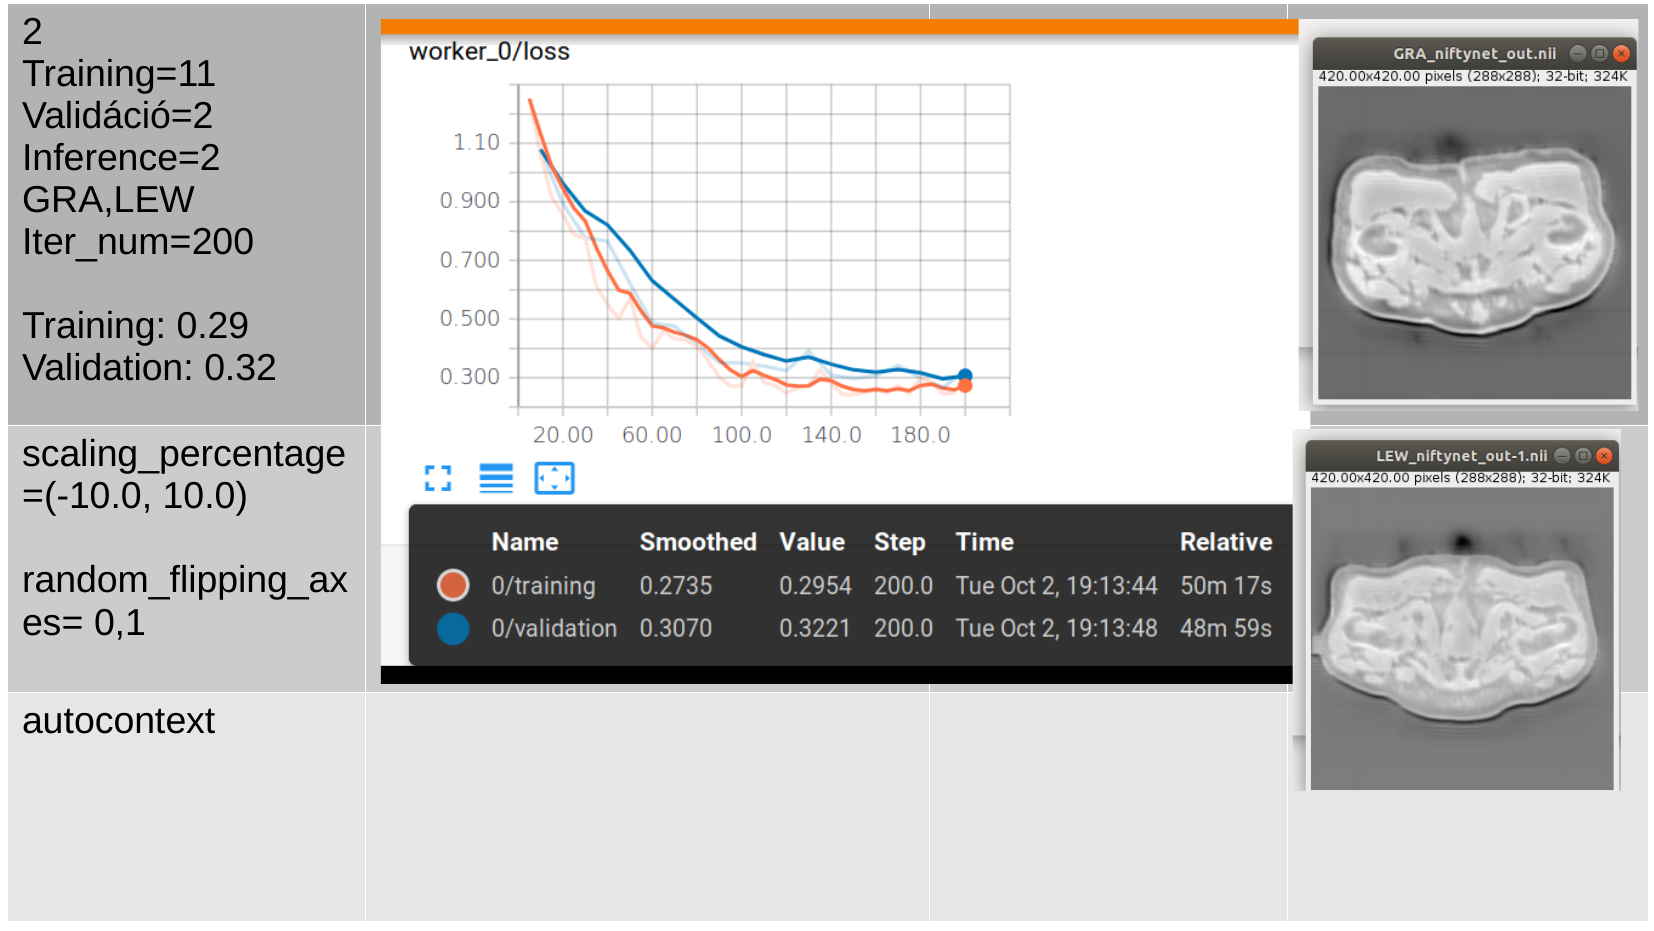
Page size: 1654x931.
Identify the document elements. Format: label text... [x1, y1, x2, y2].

table_cell [930, 684, 1287, 692]
table_cell autocontext [8, 693, 365, 921]
table_header [366, 4, 929, 425]
table_cell [1311, 426, 1648, 692]
table_header 2 Training=11 Validáció=2 Inference=2 GRA,LEW Iter_num=200 Training: 0.29 Validation: 0.32 [8, 4, 365, 425]
picture [380, 19, 1639, 791]
table_header [1288, 4, 1648, 425]
table_cell [366, 693, 929, 921]
table_cell [366, 426, 929, 692]
table_cell [1288, 693, 1648, 921]
table_cell [930, 693, 1287, 921]
table_cell scaling_percentage=(-10.0, 10.0) random_flipping_axes= 0,1 [8, 426, 365, 692]
table_header [930, 4, 1287, 19]
